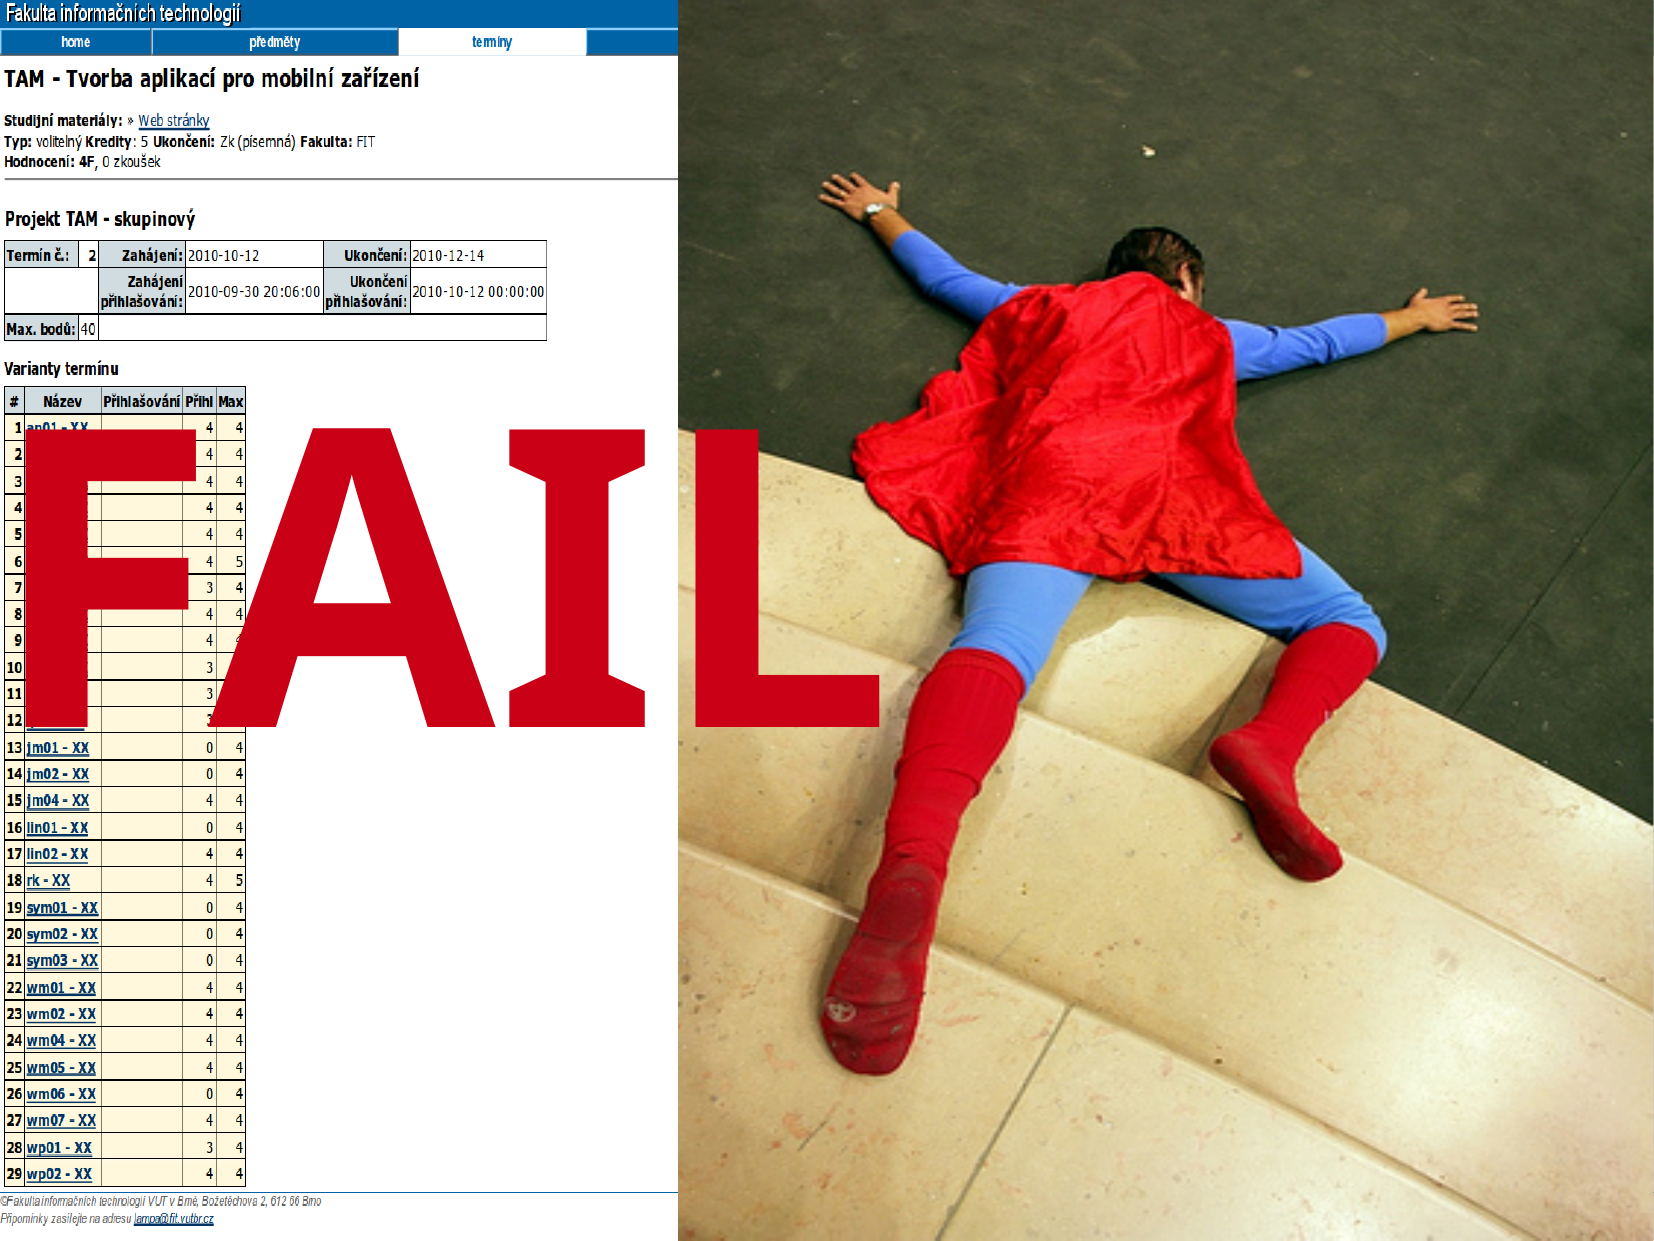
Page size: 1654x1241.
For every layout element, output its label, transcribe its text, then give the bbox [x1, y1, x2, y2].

subtitle FAIL [0, 217, 907, 914]
picture [0, 0, 1654, 1241]
